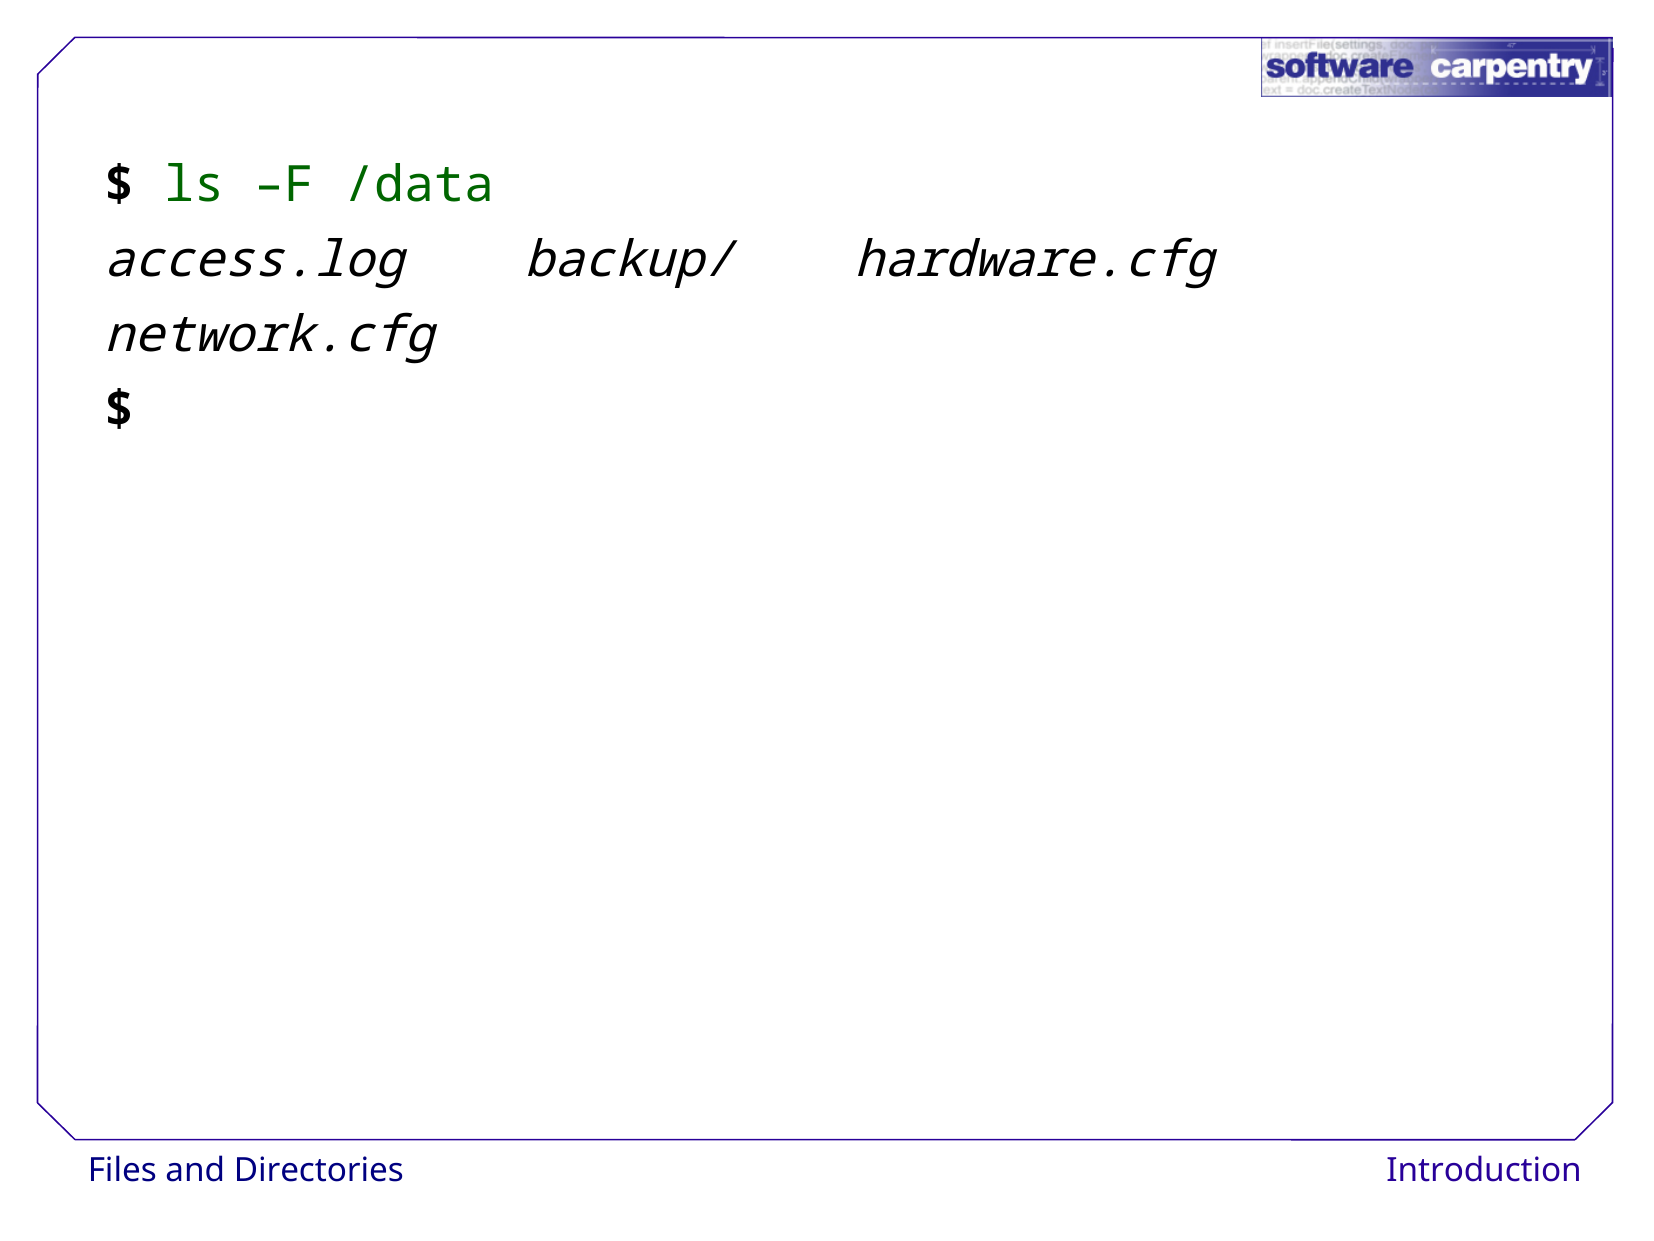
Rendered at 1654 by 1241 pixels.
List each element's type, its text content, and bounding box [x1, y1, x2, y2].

picture [1261, 39, 1613, 97]
text_box $ ls –F /data access.log backup/ hardware.cfg network.cfg $ [89, 128, 1512, 1037]
